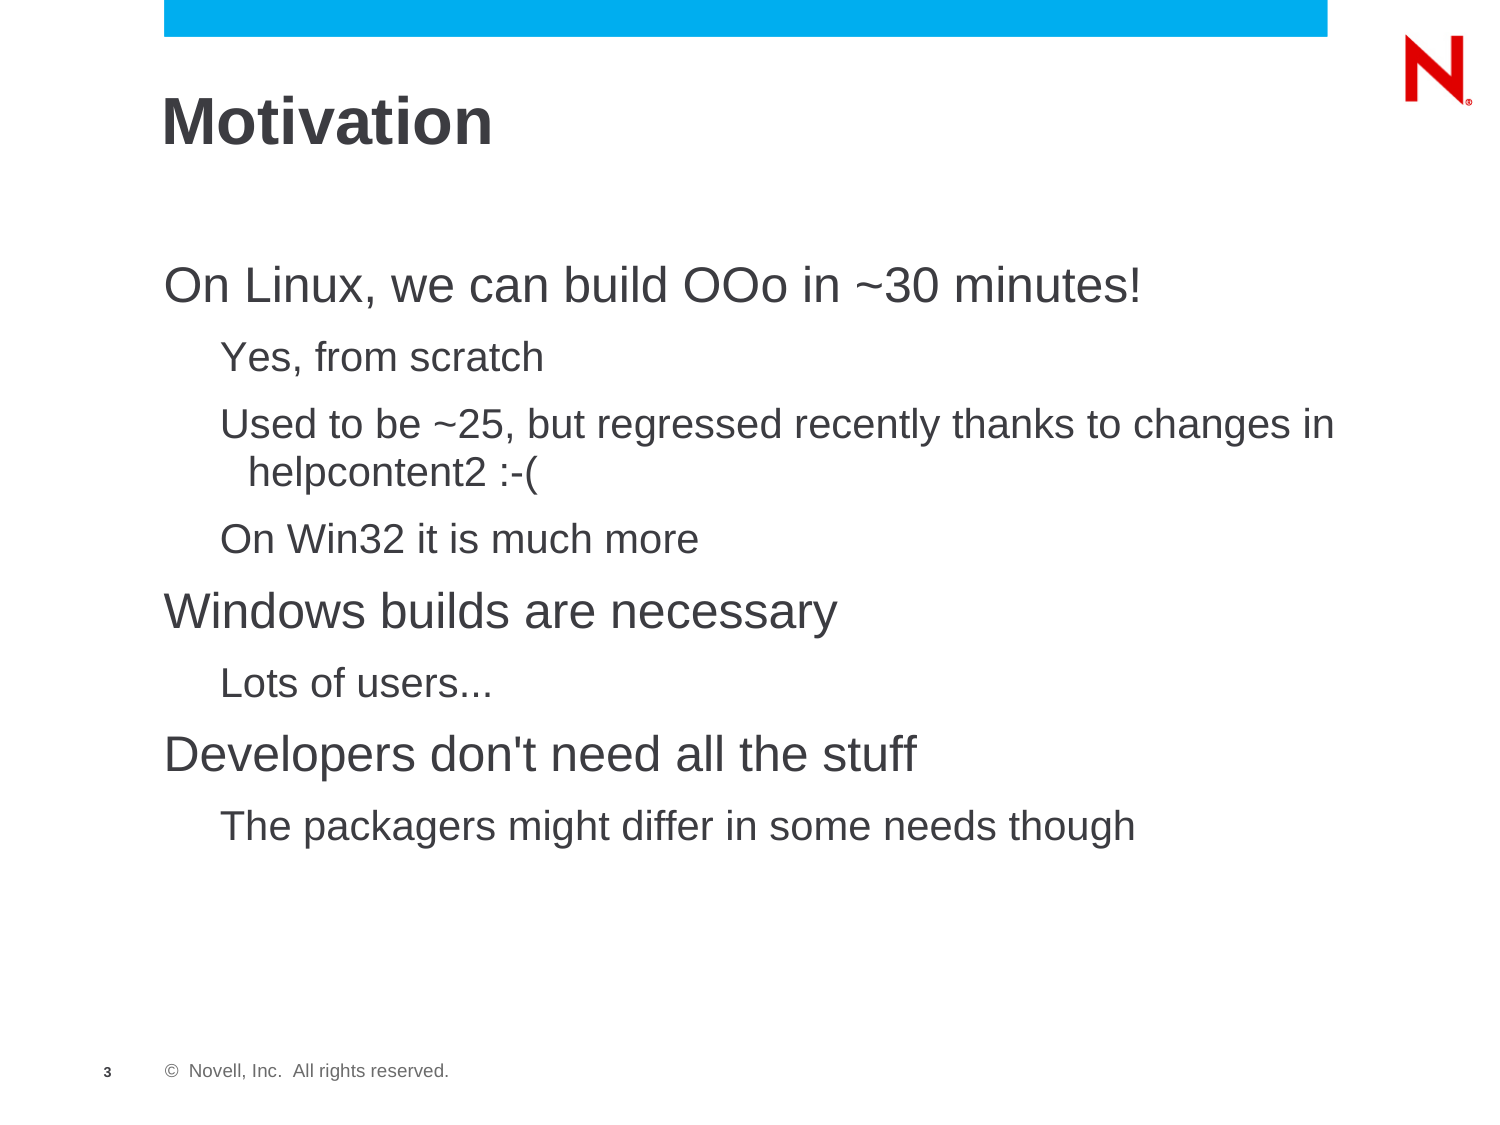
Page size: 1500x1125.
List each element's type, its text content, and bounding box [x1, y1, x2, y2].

list On Linux, we can build OOo in ~30 minutes! Yes, from scratch Used to be ~25, but regressed recently thanks to changes in helpcontent2 :-( On Win32 it is much more Windows builds are necessary Lots of users... Developers don't need all the stuff The packagers might differ in some needs though [163, 254, 1404, 986]
picture [1403, 32, 1473, 107]
title Motivation [161, 41, 1383, 205]
